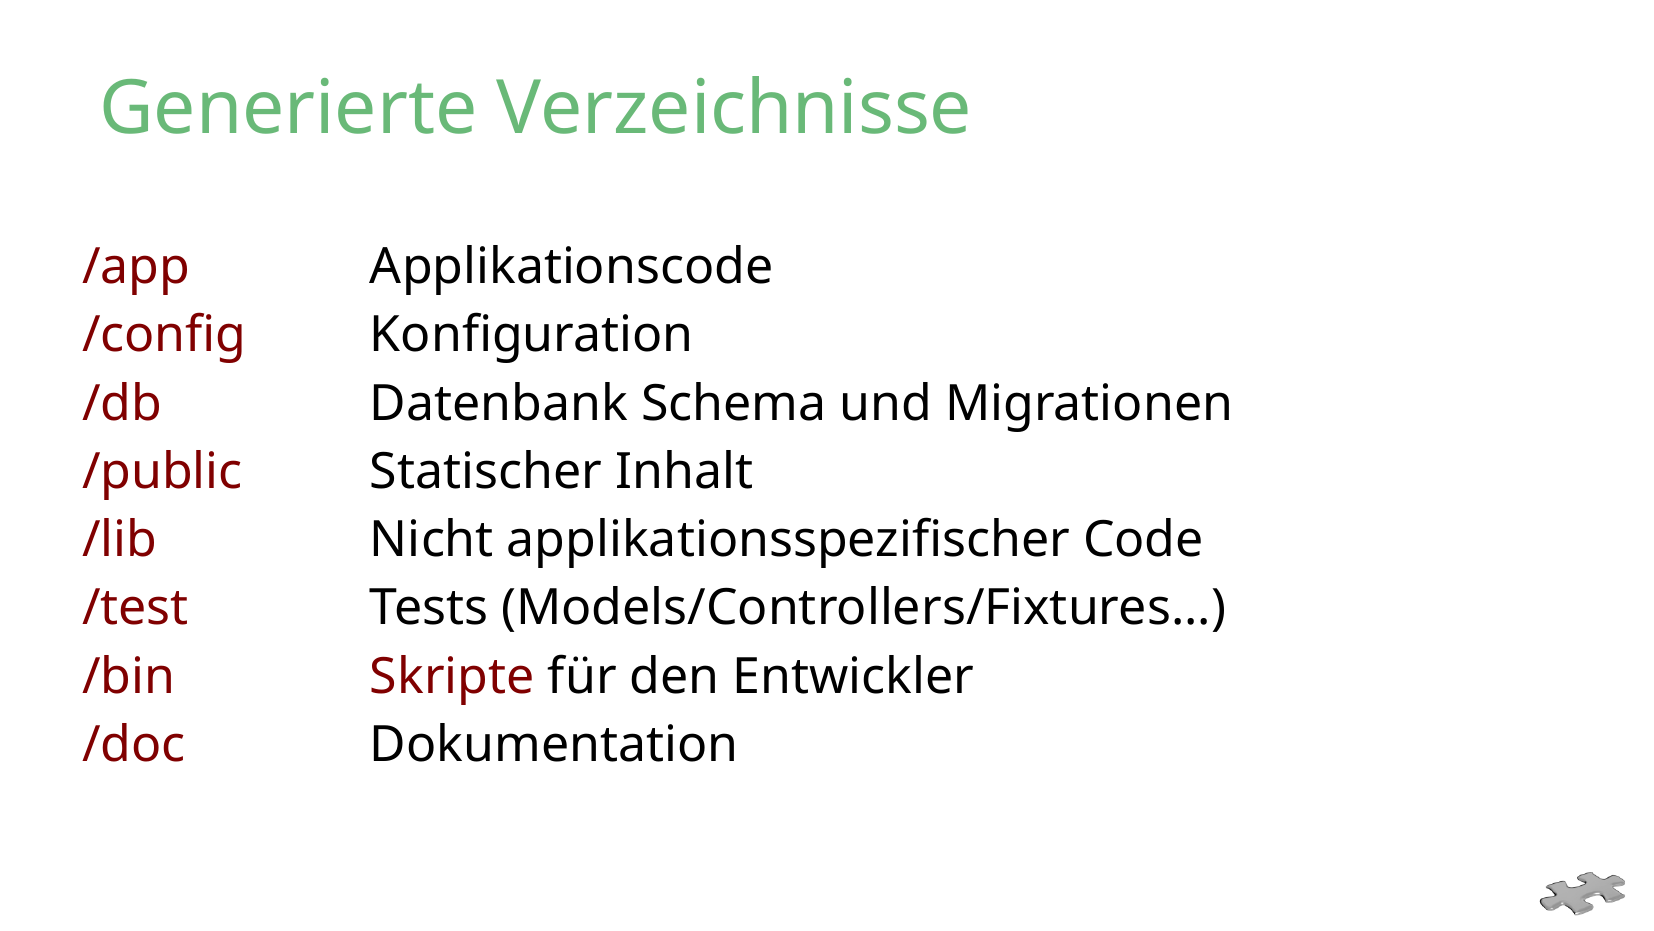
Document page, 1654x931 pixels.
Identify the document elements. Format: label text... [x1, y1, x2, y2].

text_box /app Applikationscode /config Konfiguration /db Datenbank Schema und Migrationen /public Statischer Inhalt /lib Nicht applikationsspezifischer Code /test Tests (Models/Controllers/Fixtures...) /bin Skripte für den Entwickler /doc Dokumentation [63, 229, 1654, 796]
picture [1539, 871, 1626, 916]
title Generierte Verzeichnisse [99, 54, 1535, 154]
